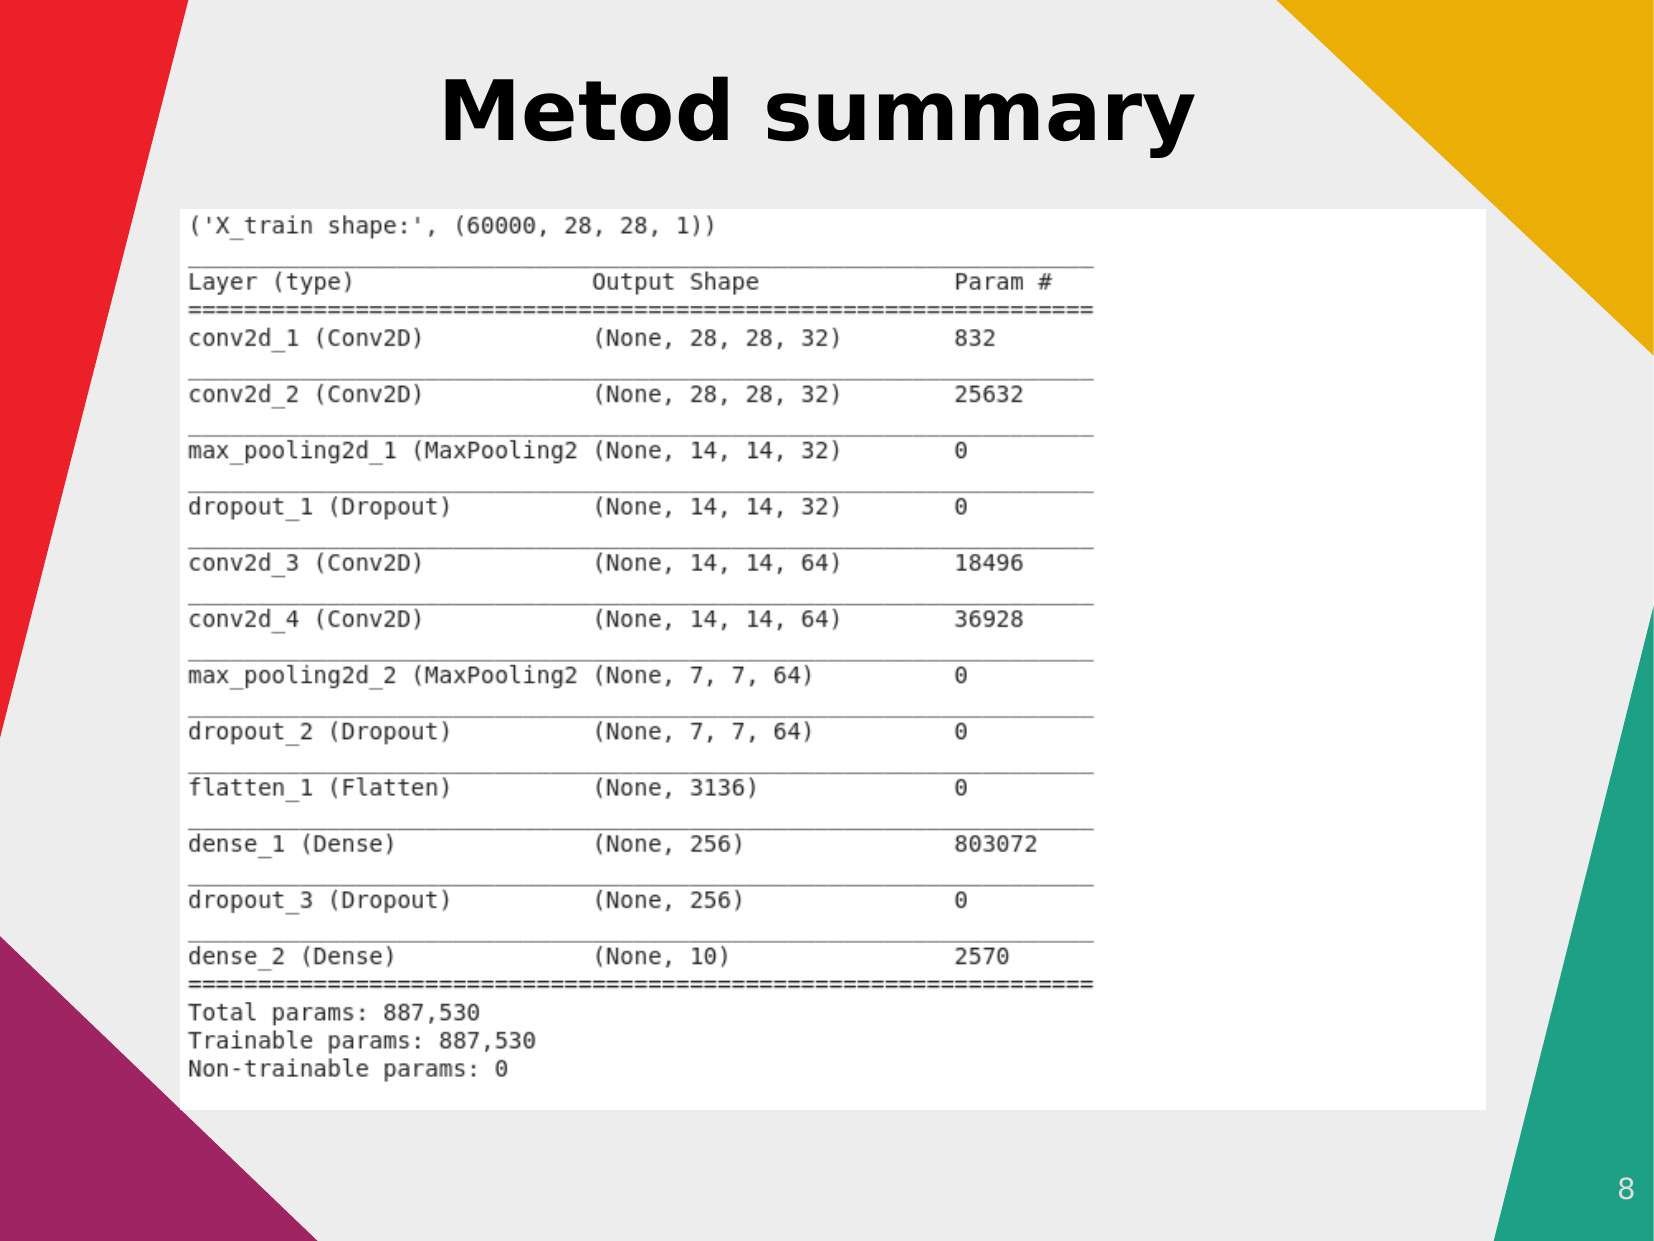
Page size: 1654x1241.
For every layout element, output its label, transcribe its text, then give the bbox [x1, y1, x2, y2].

picture [180, 211, 1486, 1111]
title Metod summary [106, 13, 1531, 211]
